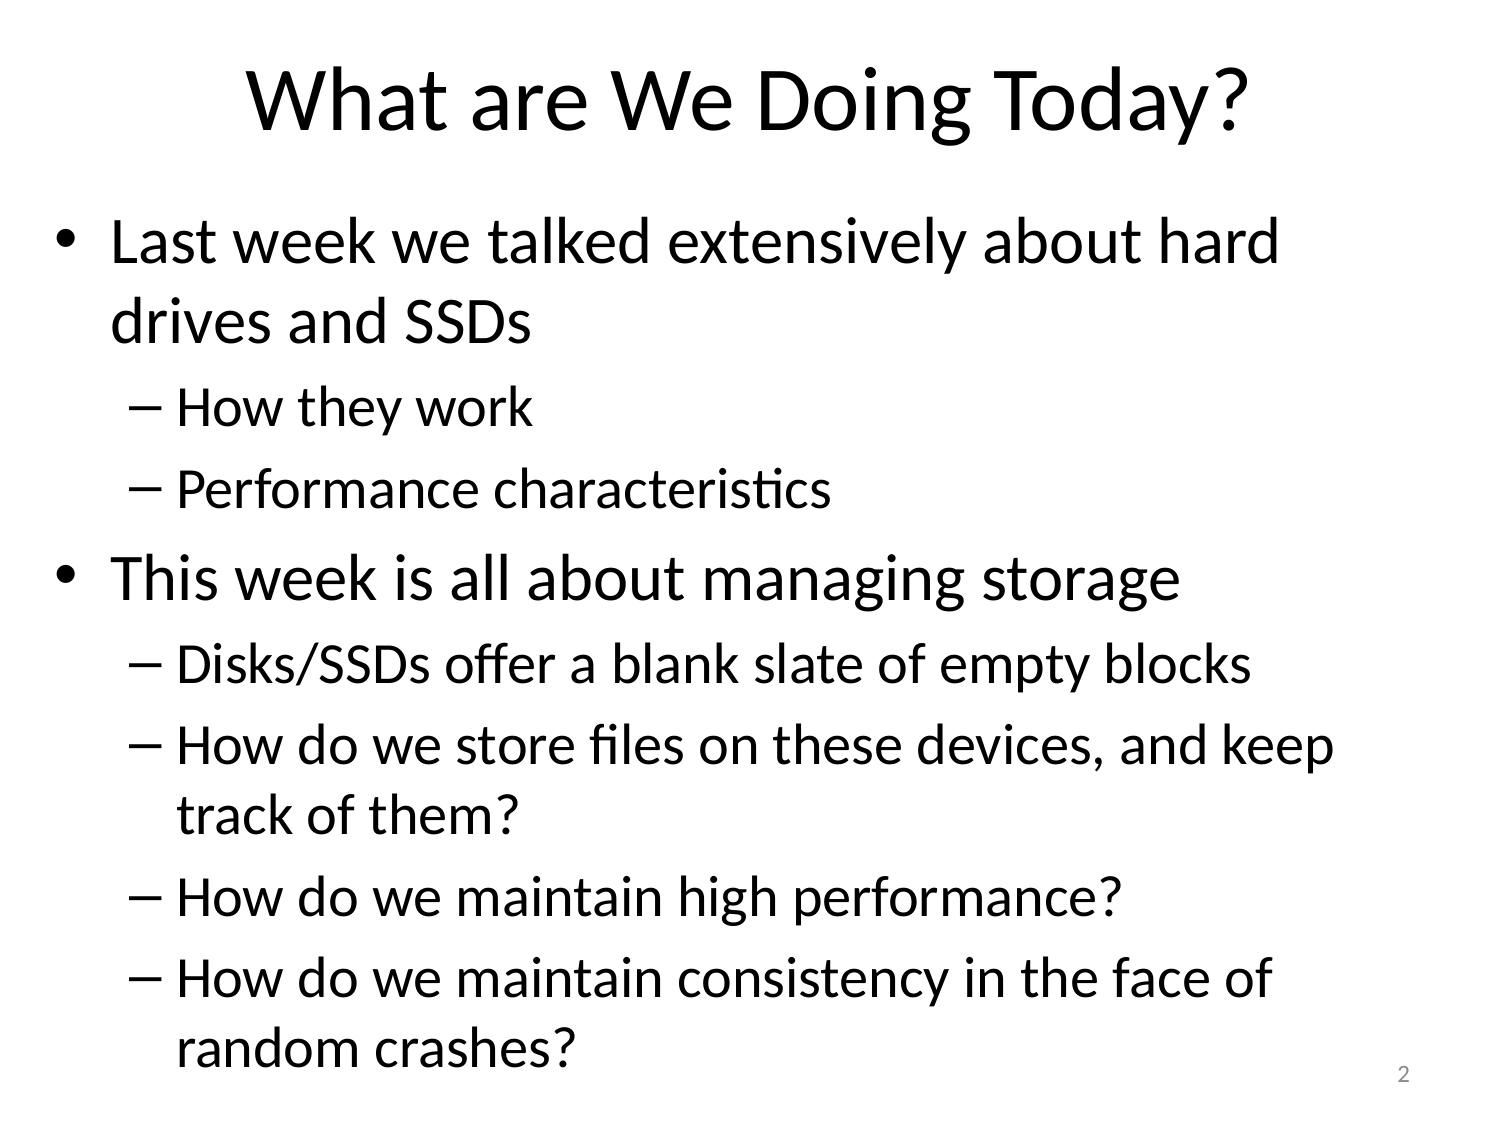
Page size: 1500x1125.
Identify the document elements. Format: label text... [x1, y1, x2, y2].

title What are We Doing Today? [75, 0, 1425, 188]
slide_number <number> [1074, 1042, 1425, 1103]
list Last week we talked extensively about hard drives and SSDs How they work Performance characteristics This week is all about managing storage Disks/SSDs offer a blank slate of empty blocks How do we store files on these devices, and keep track of them? How do we maintain high performance? How do we maintain consistency in the face of random crashes? [39, 189, 1463, 1097]
